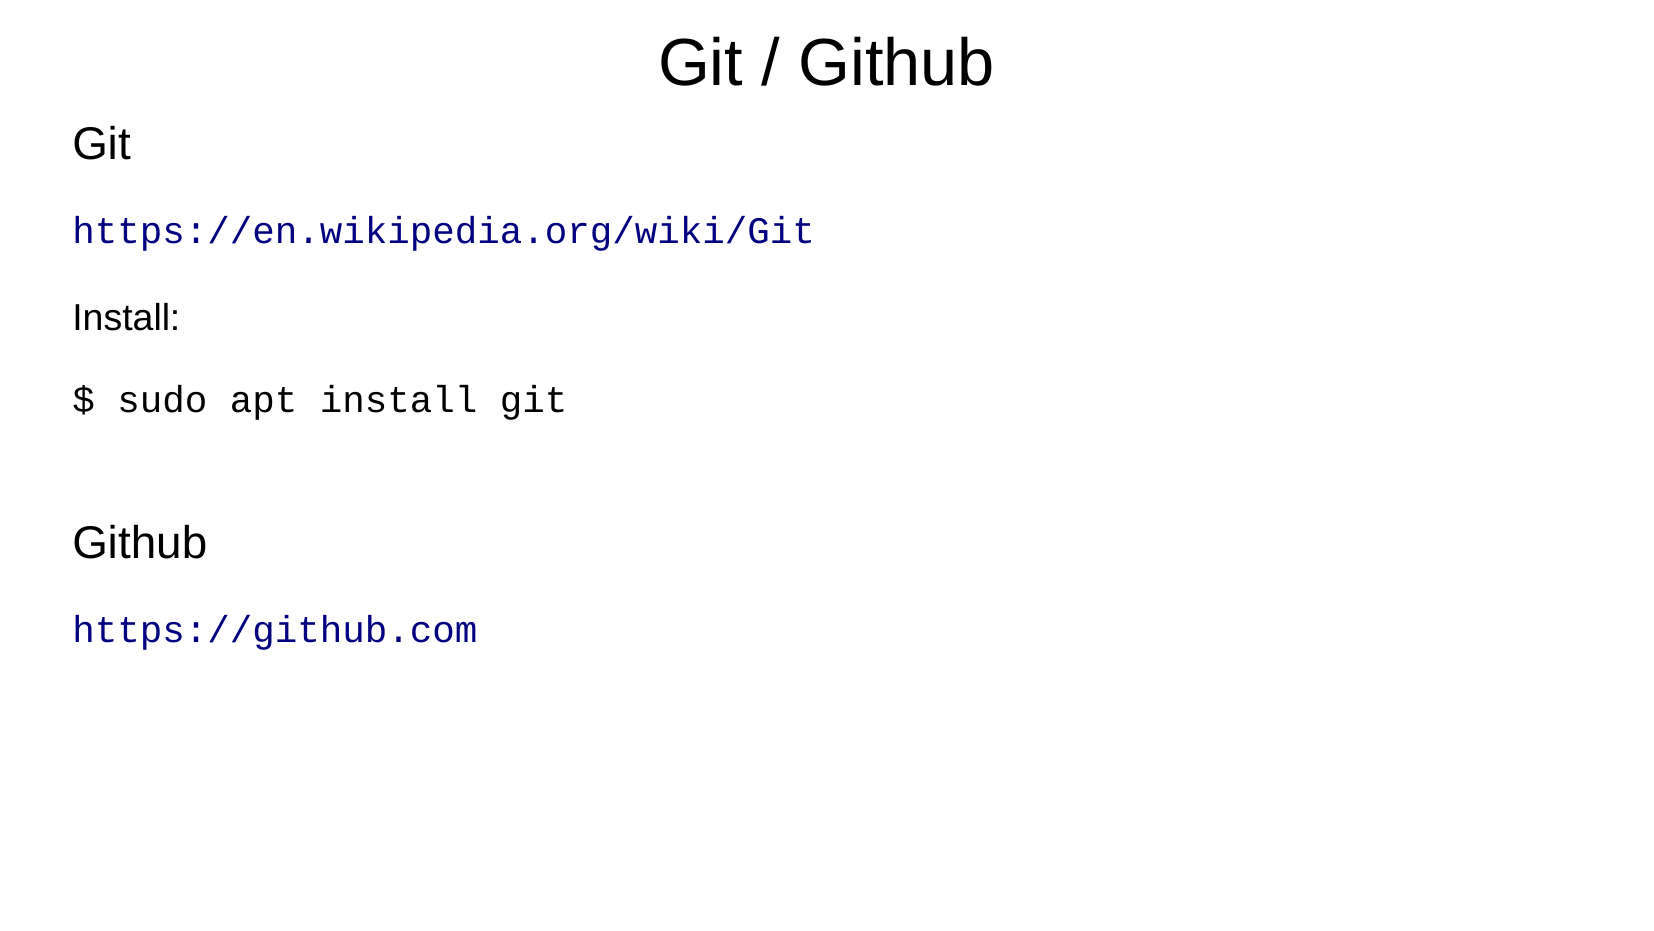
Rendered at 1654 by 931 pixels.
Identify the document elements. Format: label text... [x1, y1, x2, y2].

title Git / Github [82, 24, 1571, 100]
text_box Git https://en.wikipedia.org/wiki/Git Install: $ sudo apt install git Github https://github.com [57, 111, 1611, 798]
